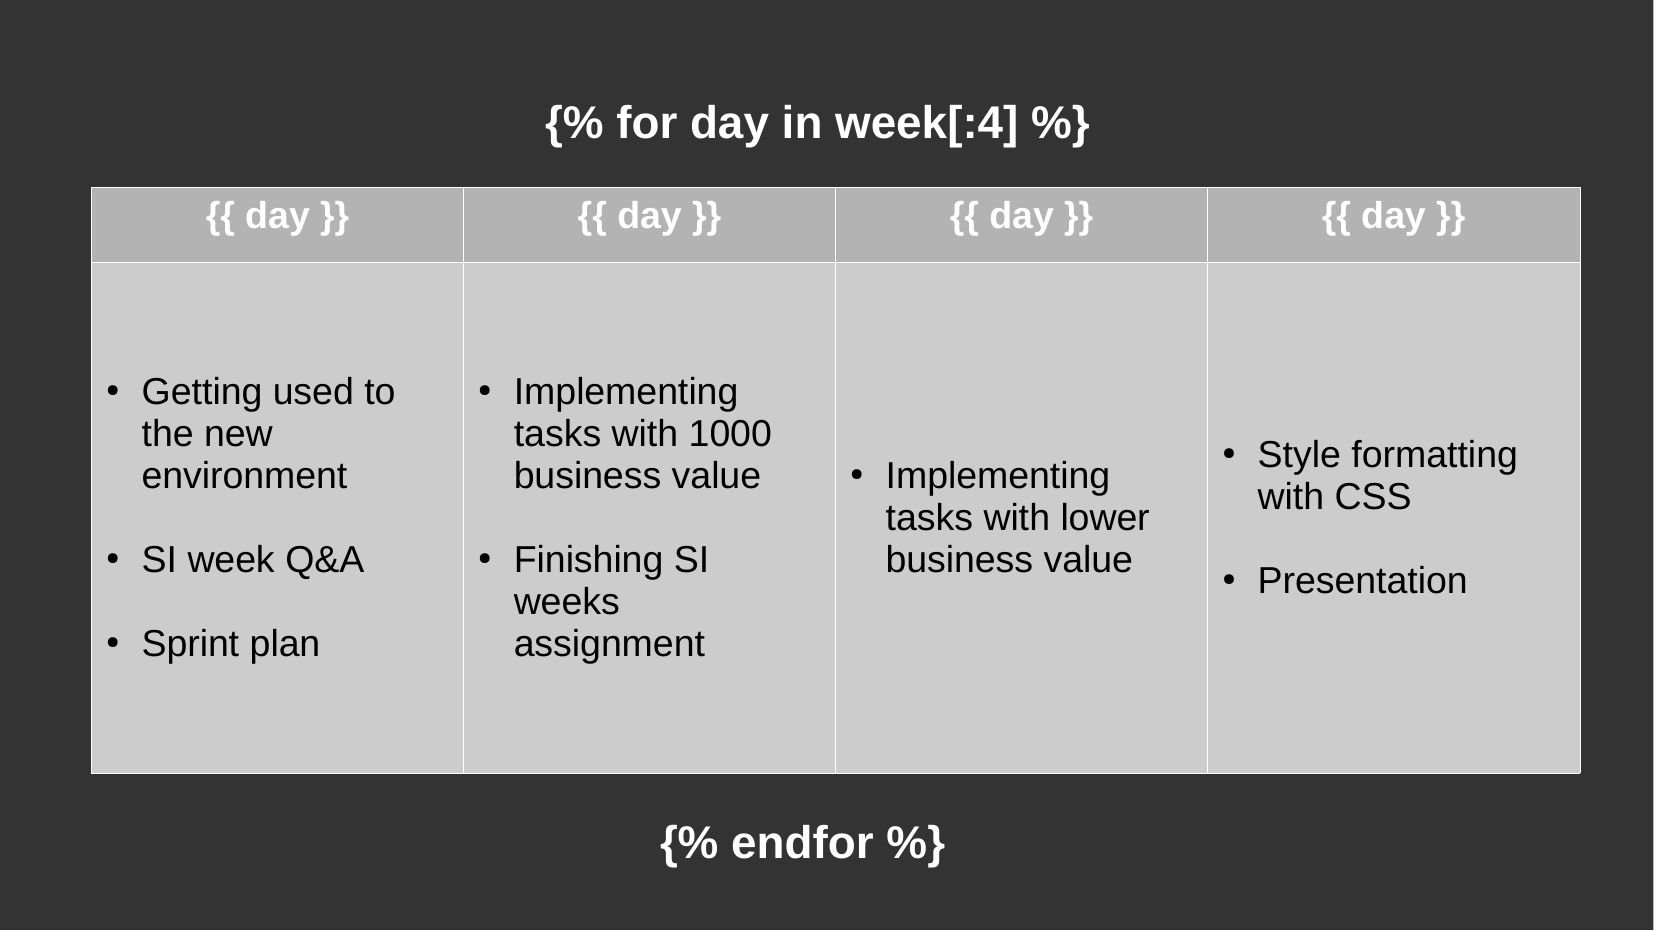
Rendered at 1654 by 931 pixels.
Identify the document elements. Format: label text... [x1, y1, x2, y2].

table_cell Implementing tasks with lower business value [836, 263, 1207, 773]
table_header {{ day }} [92, 188, 463, 262]
table_header {{ day }} [1208, 188, 1580, 262]
text_box {% endfor %} [180, 810, 1426, 877]
text_box {% for day in week[:4] %} [195, 90, 1441, 157]
table_cell Getting used to the new environment SI week Q&A Sprint plan [92, 263, 463, 773]
table_header {{ day }} [836, 188, 1207, 262]
table_header {{ day }} [464, 188, 835, 262]
table_cell Style formatting with CSS Presentation [1208, 263, 1580, 773]
table_cell Implementing tasks with 1000 business value Finishing SI weeks assignment [464, 263, 835, 773]
